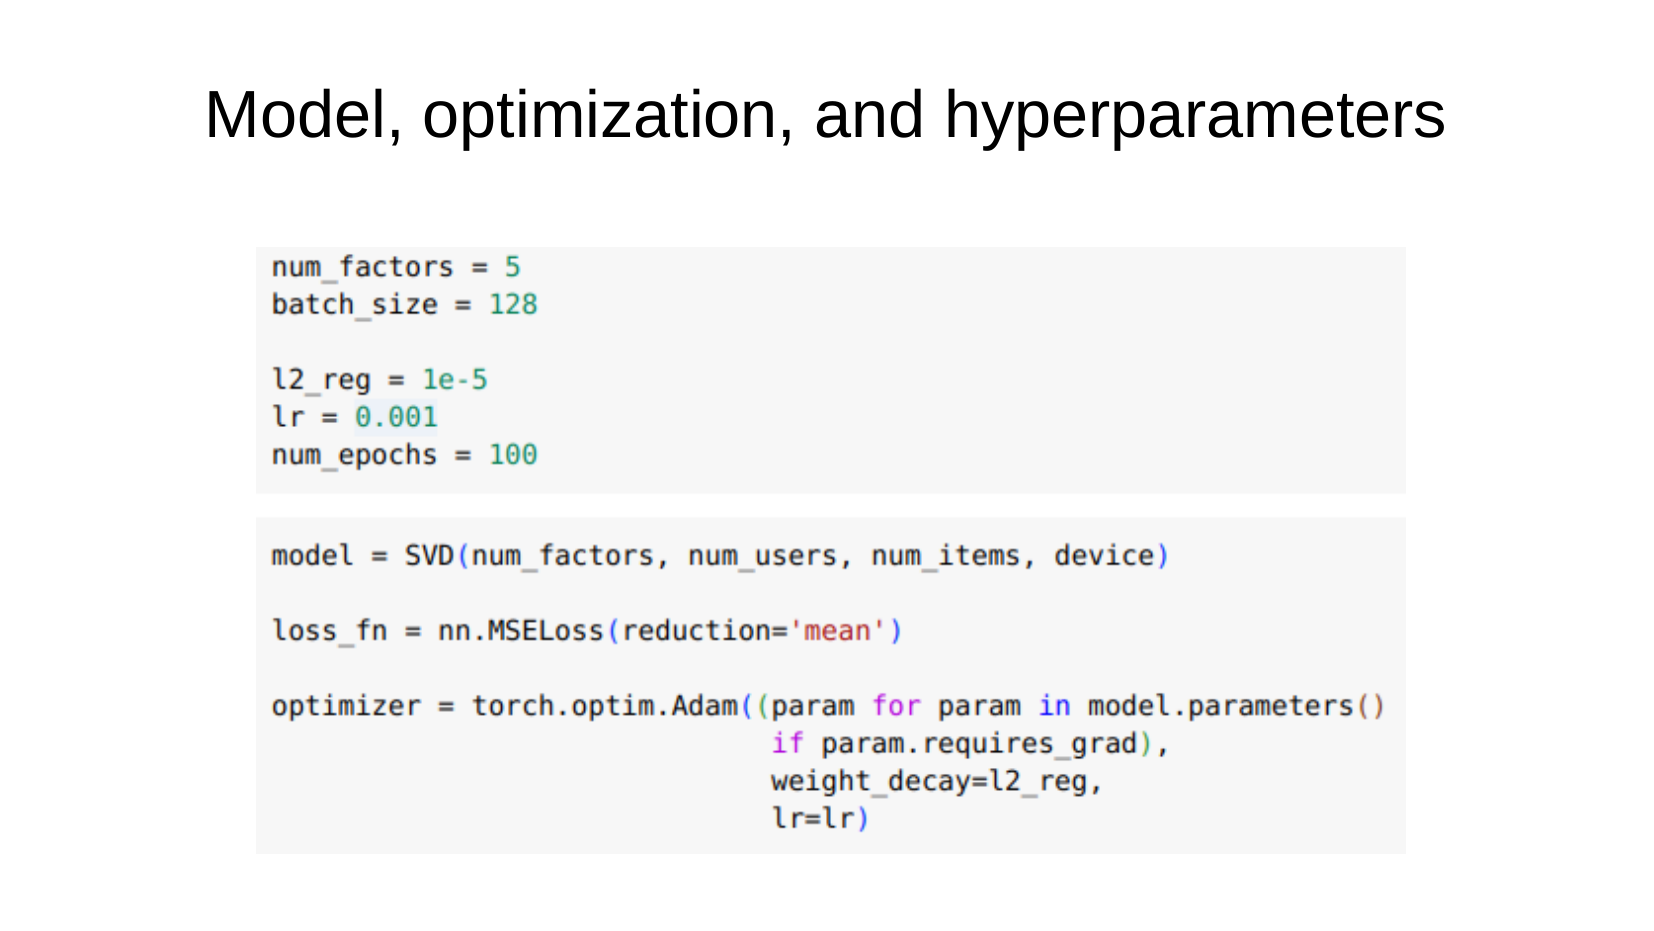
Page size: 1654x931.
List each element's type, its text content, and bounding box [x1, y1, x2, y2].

picture [256, 247, 1406, 854]
title Model, optimization, and hyperparameters [82, 37, 1571, 193]
